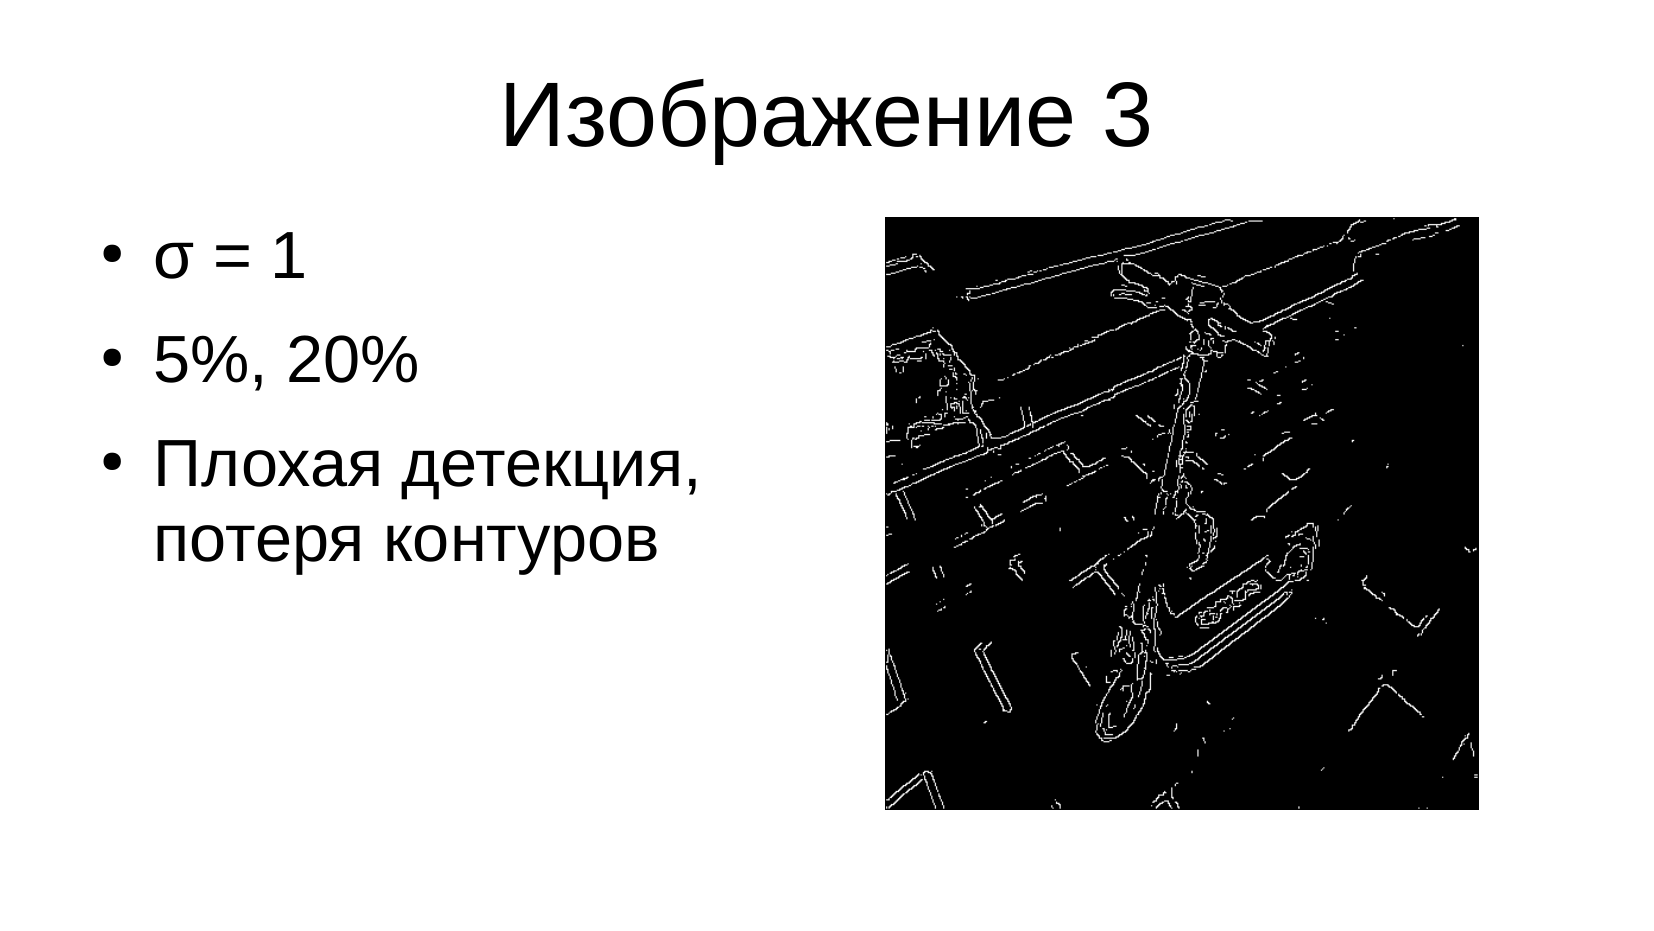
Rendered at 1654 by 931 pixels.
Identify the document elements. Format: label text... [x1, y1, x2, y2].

title Изображение 3 [82, 37, 1571, 193]
list σ = 1 5%, 20% Плохая детекция, потеря контуров [82, 217, 809, 758]
picture [885, 217, 1479, 810]
